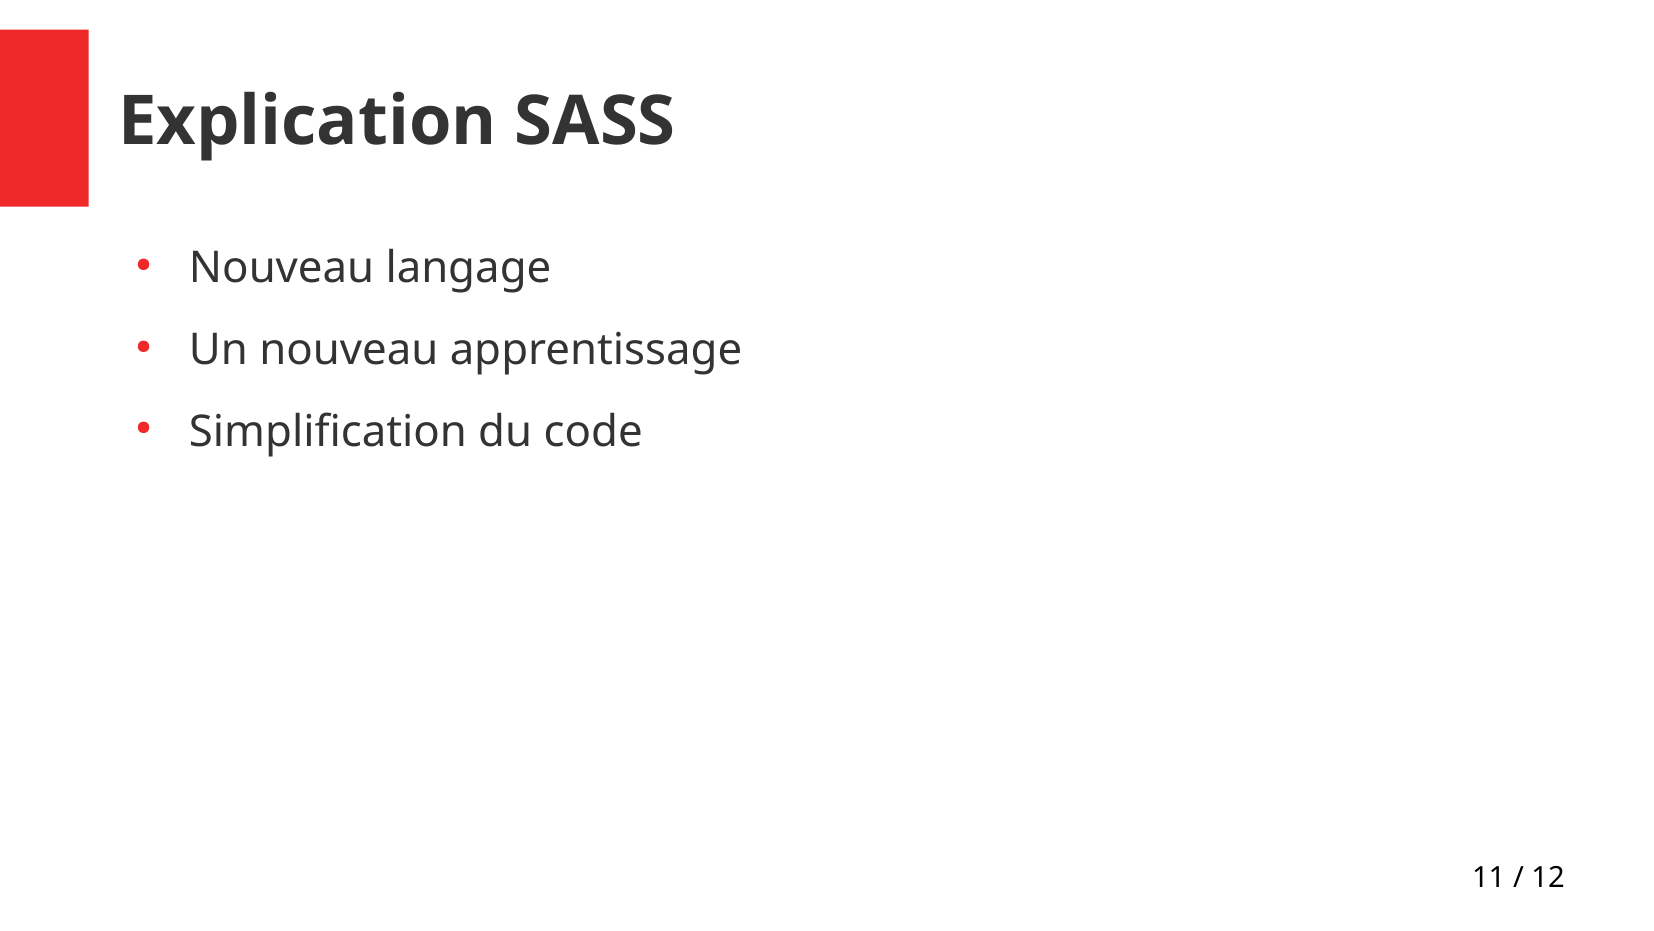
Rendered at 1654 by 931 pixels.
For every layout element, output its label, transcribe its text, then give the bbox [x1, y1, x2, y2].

title Explication SASS [118, 29, 1595, 207]
list Nouveau langage Un nouveau apprentissage Simplification du code [118, 236, 1595, 798]
